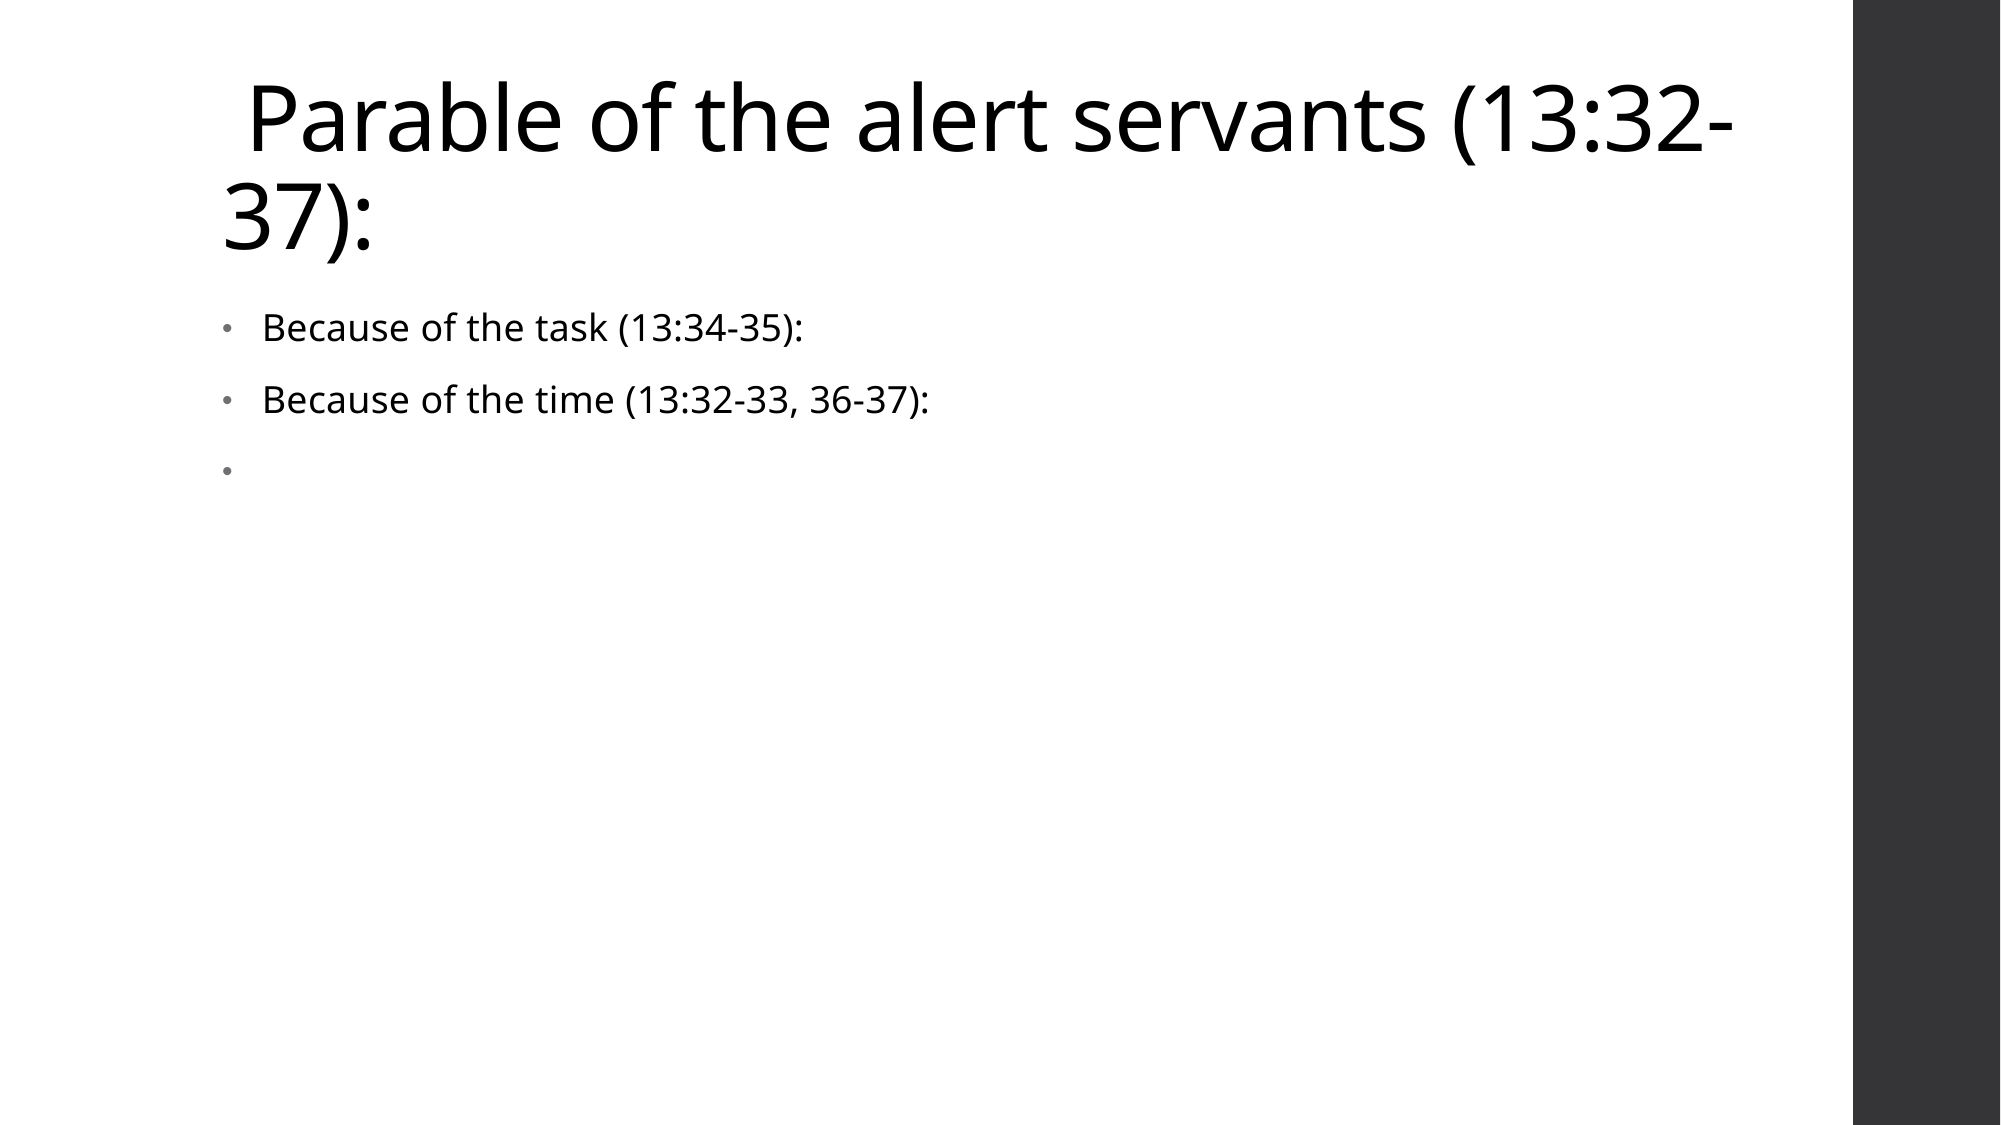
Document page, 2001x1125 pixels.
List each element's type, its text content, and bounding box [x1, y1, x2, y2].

list Because of the task (13:34-35): Because of the time (13:32-33, 36-37): [206, 299, 1617, 1014]
title Parable of the alert servants (13:32-37): [206, 60, 1797, 278]
